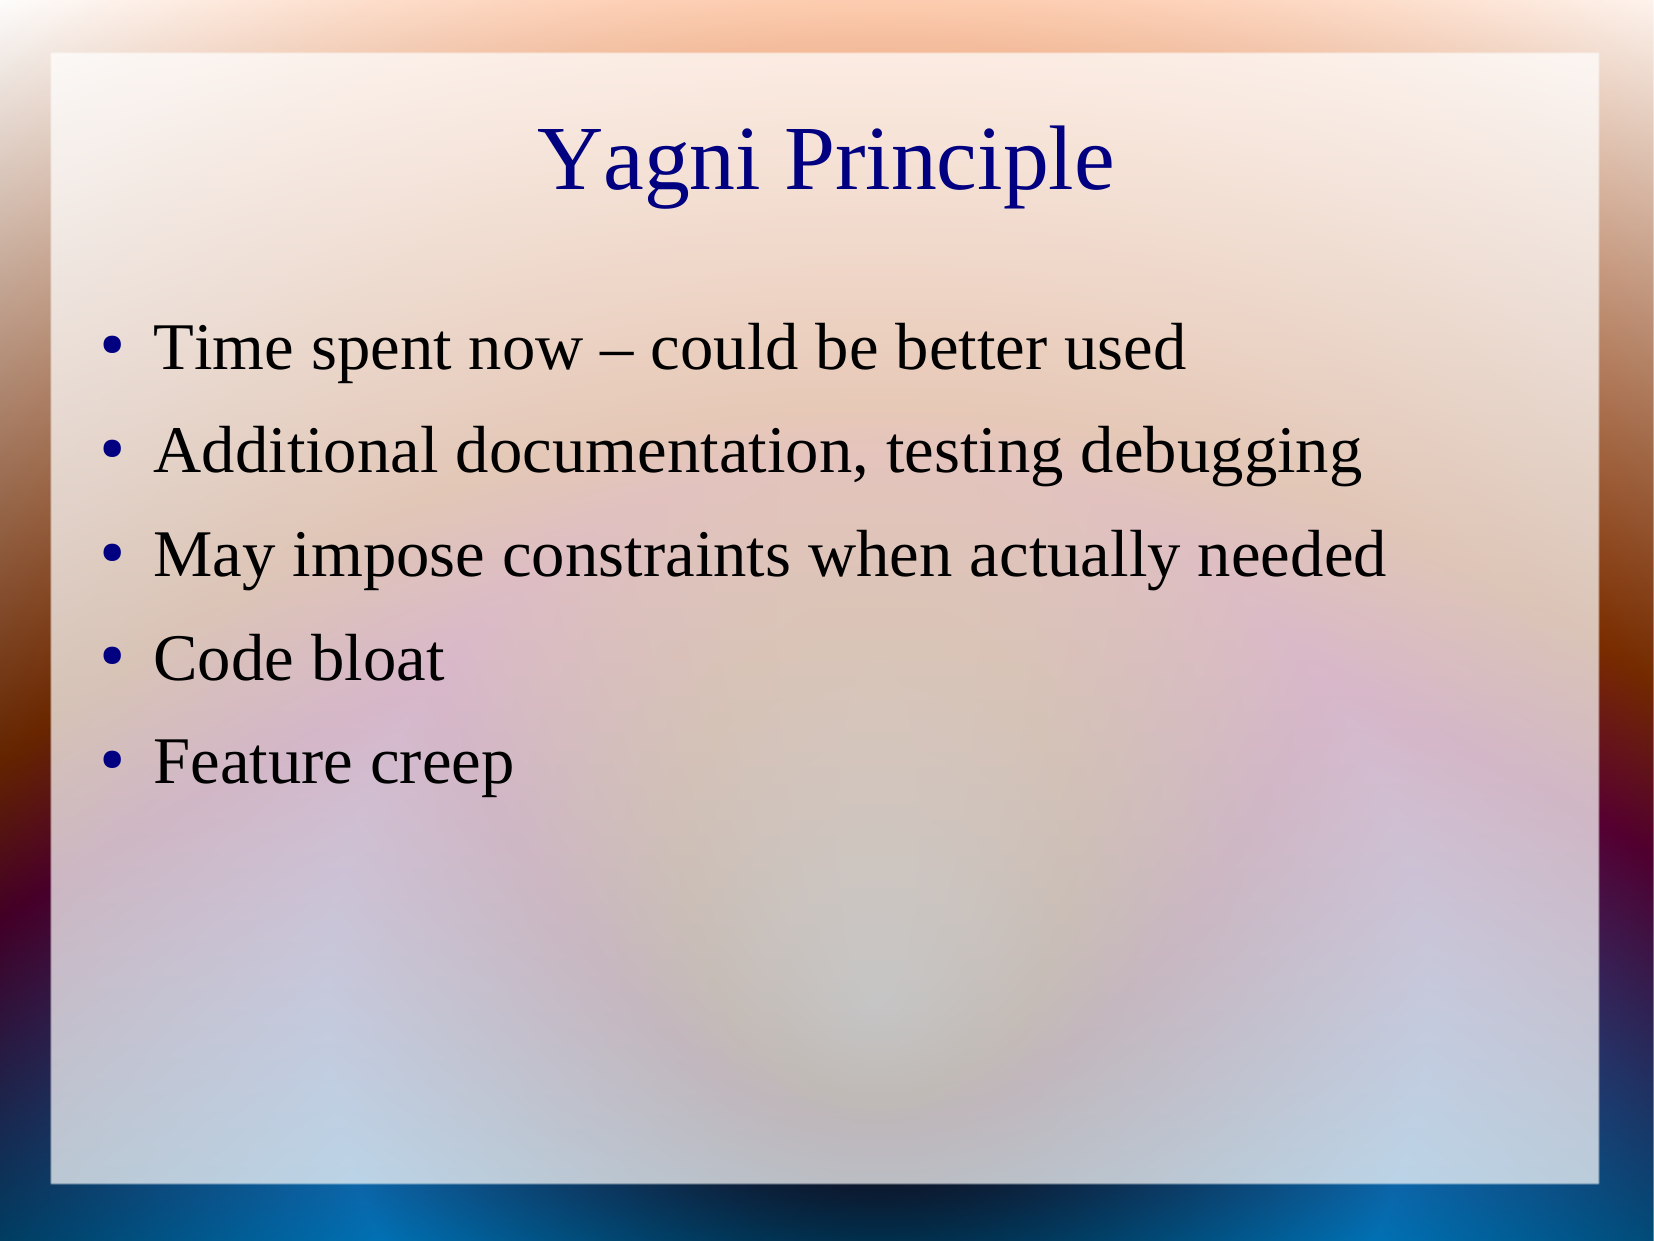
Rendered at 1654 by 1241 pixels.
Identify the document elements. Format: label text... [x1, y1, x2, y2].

title Yagni Principle [82, 55, 1571, 263]
list Time spent now – could be better used Additional documentation, testing debugging May impose constraints when actually needed Code bloat Feature creep [82, 309, 1571, 1029]
picture [0, 0, 1654, 1241]
